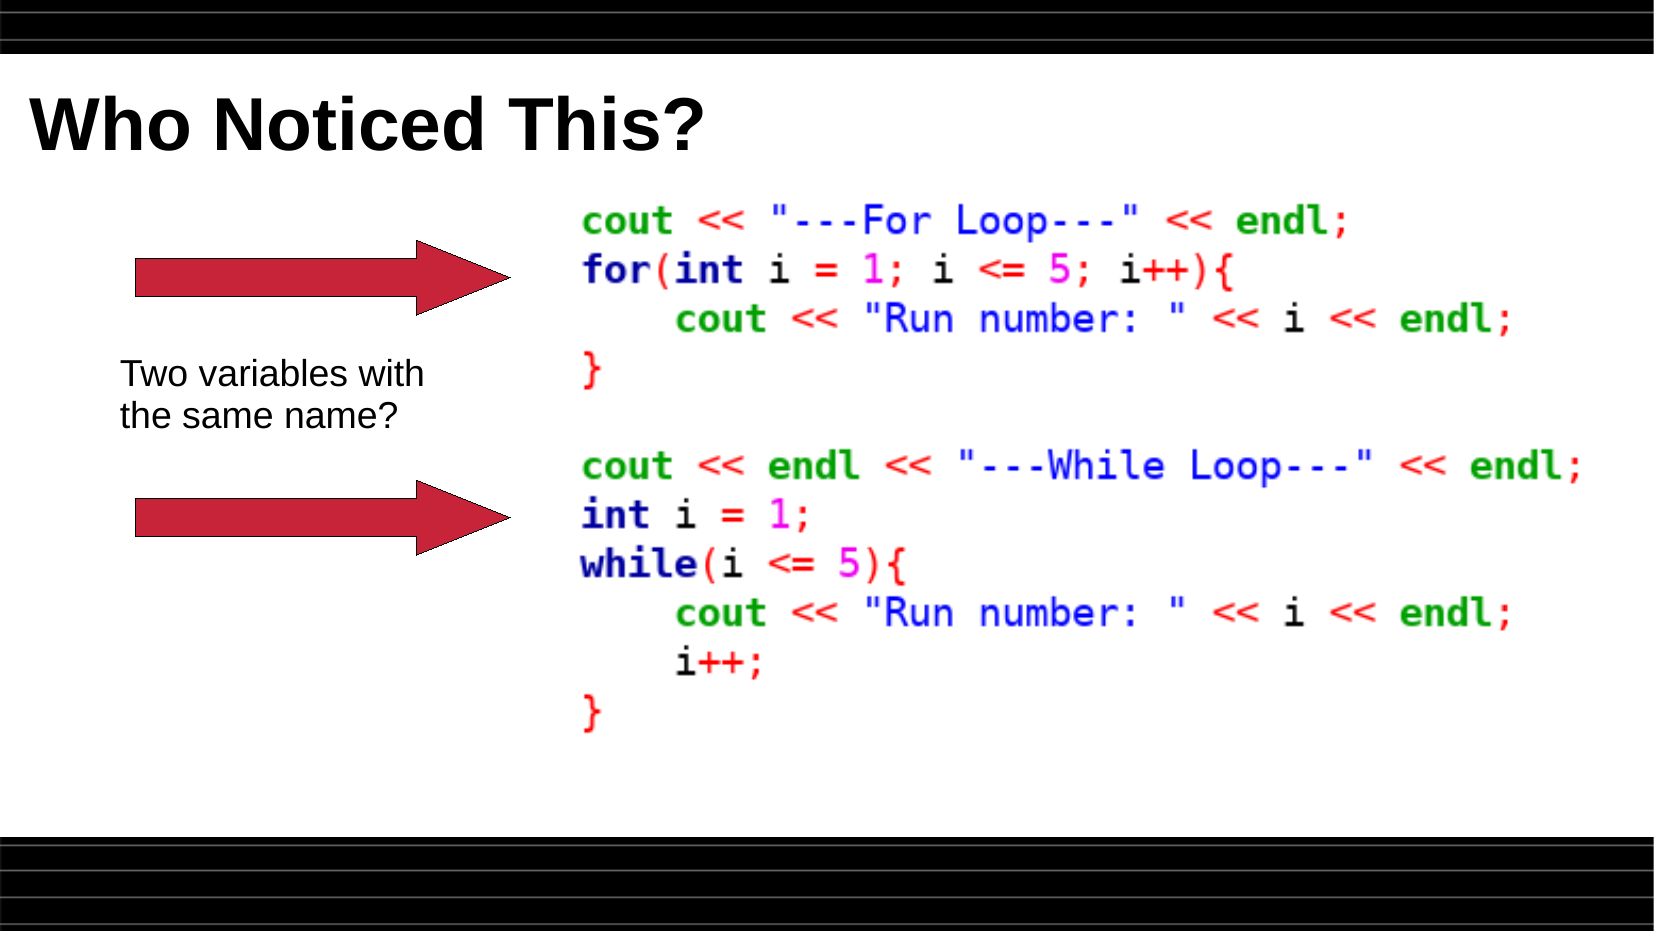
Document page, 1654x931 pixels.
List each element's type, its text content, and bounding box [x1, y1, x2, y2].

picture [0, 837, 1654, 931]
text_box [135, 480, 511, 556]
text_box Two variables with the same name? [105, 345, 481, 444]
text_box [135, 240, 511, 316]
picture [570, 194, 1591, 761]
picture [0, 0, 1654, 54]
text_box Who Noticed This? [15, 75, 1546, 174]
